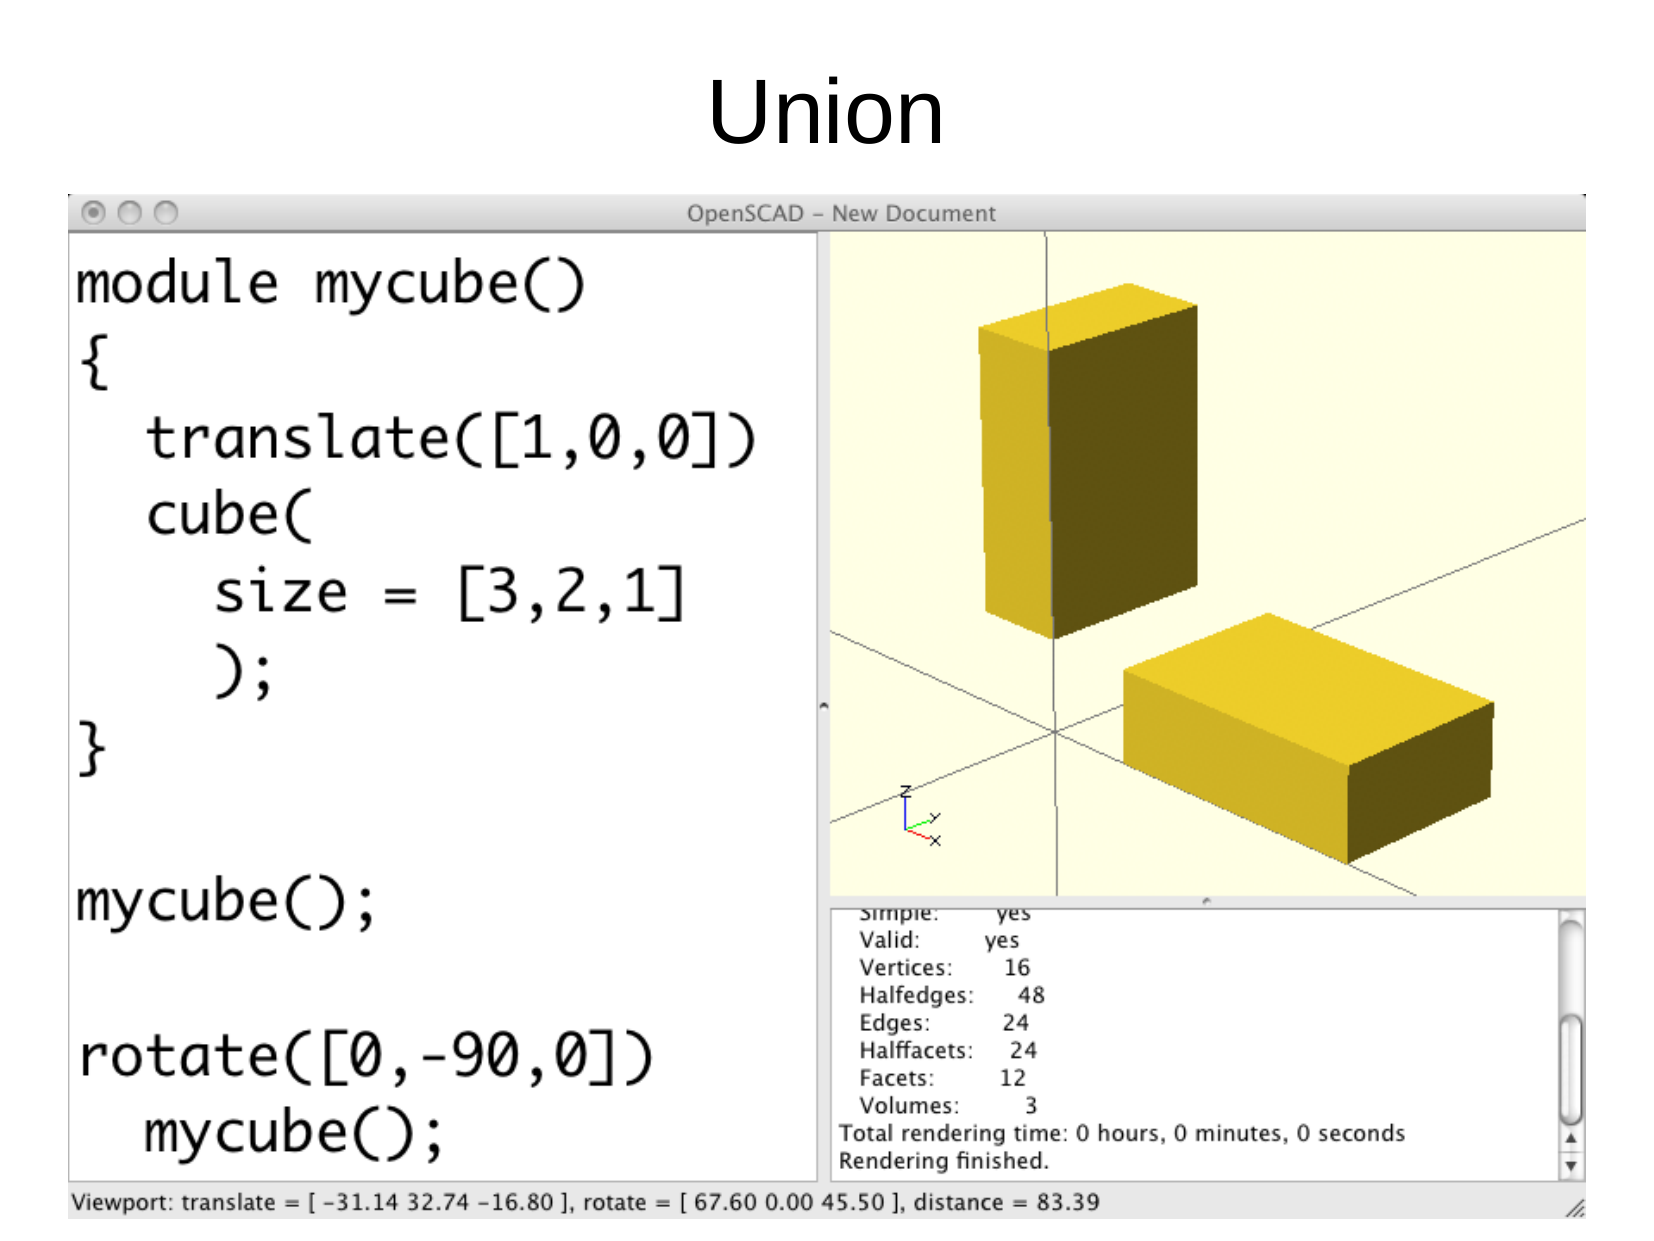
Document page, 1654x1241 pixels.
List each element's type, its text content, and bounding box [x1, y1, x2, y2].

title Union [82, 8, 1571, 194]
picture [68, 194, 1586, 1219]
